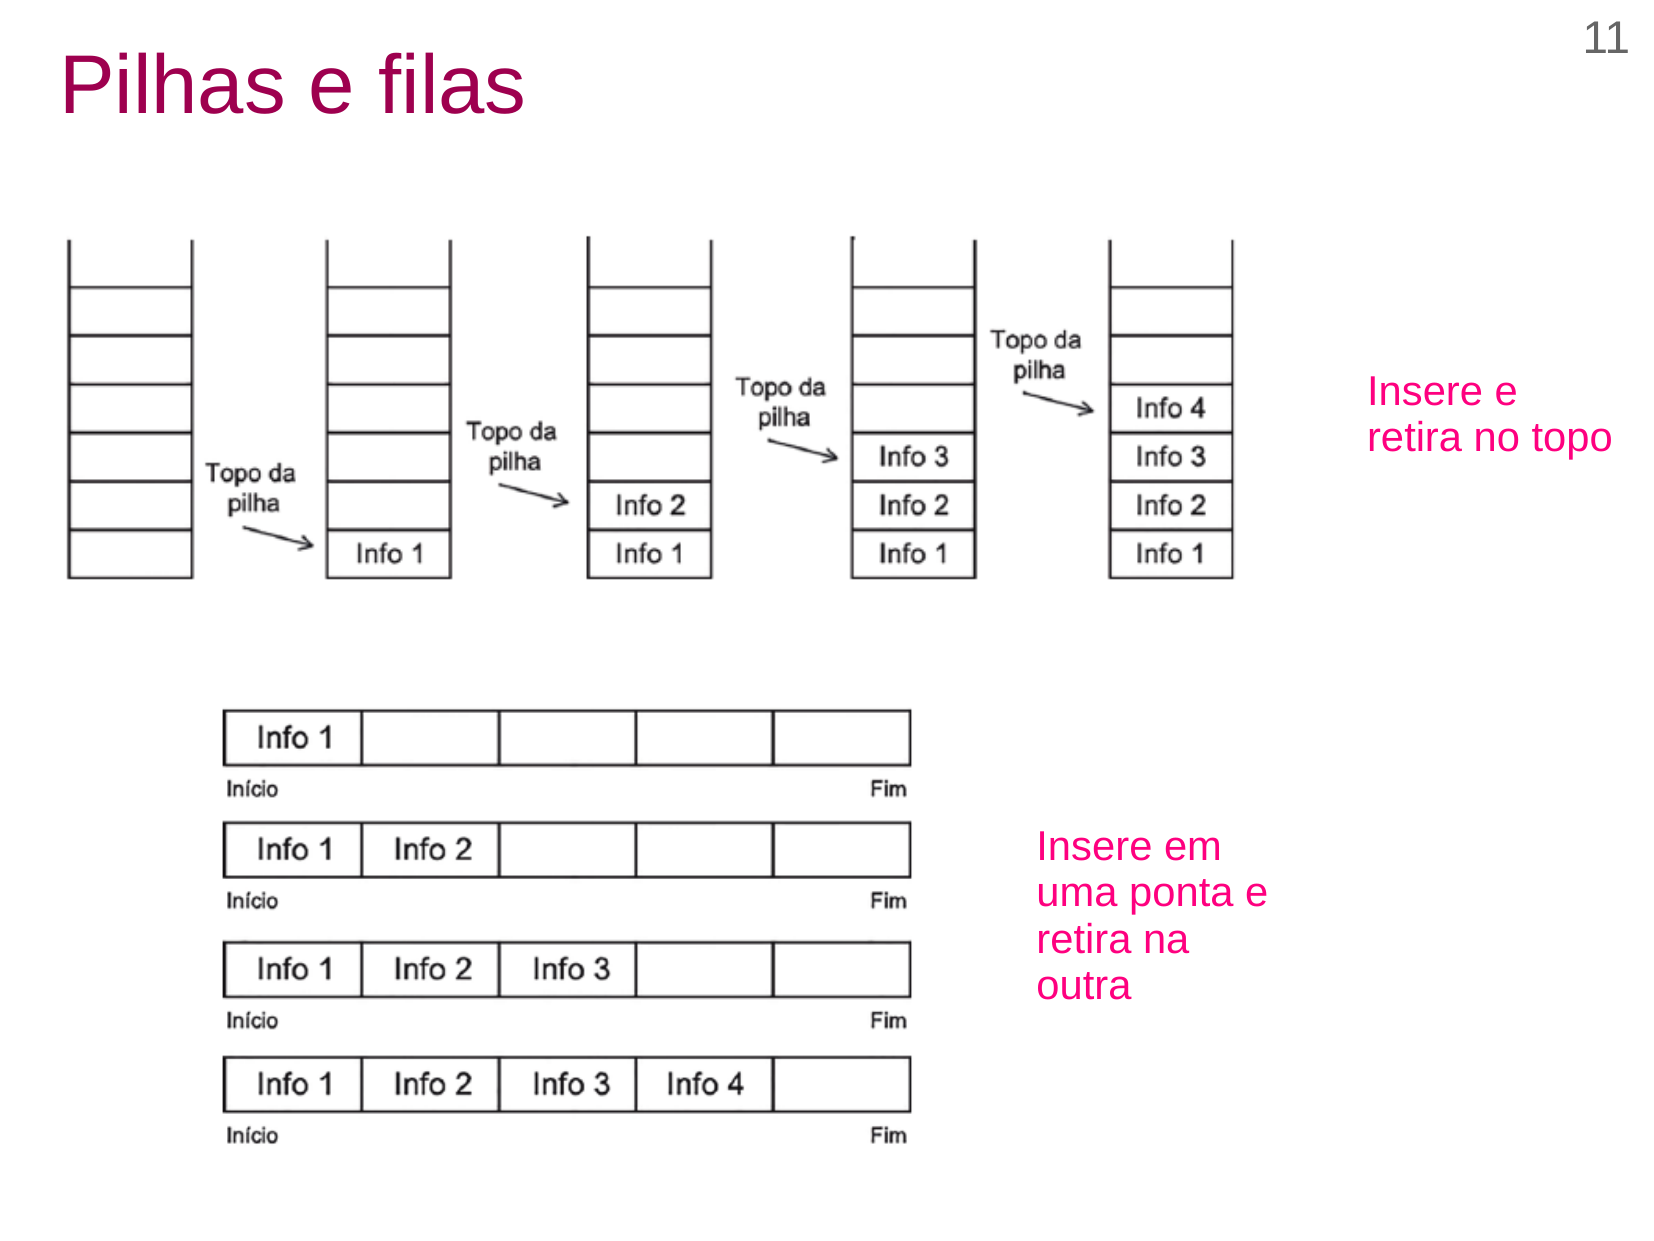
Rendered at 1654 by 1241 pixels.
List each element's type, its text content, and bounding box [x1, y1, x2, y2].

text_box Insere e retira no topo [1352, 360, 1630, 485]
text_box Insere em uma ponta e retira na outra [1021, 814, 1300, 1109]
title Pilhas e filas [59, 29, 1595, 148]
picture [212, 702, 921, 1150]
picture [62, 233, 1241, 585]
